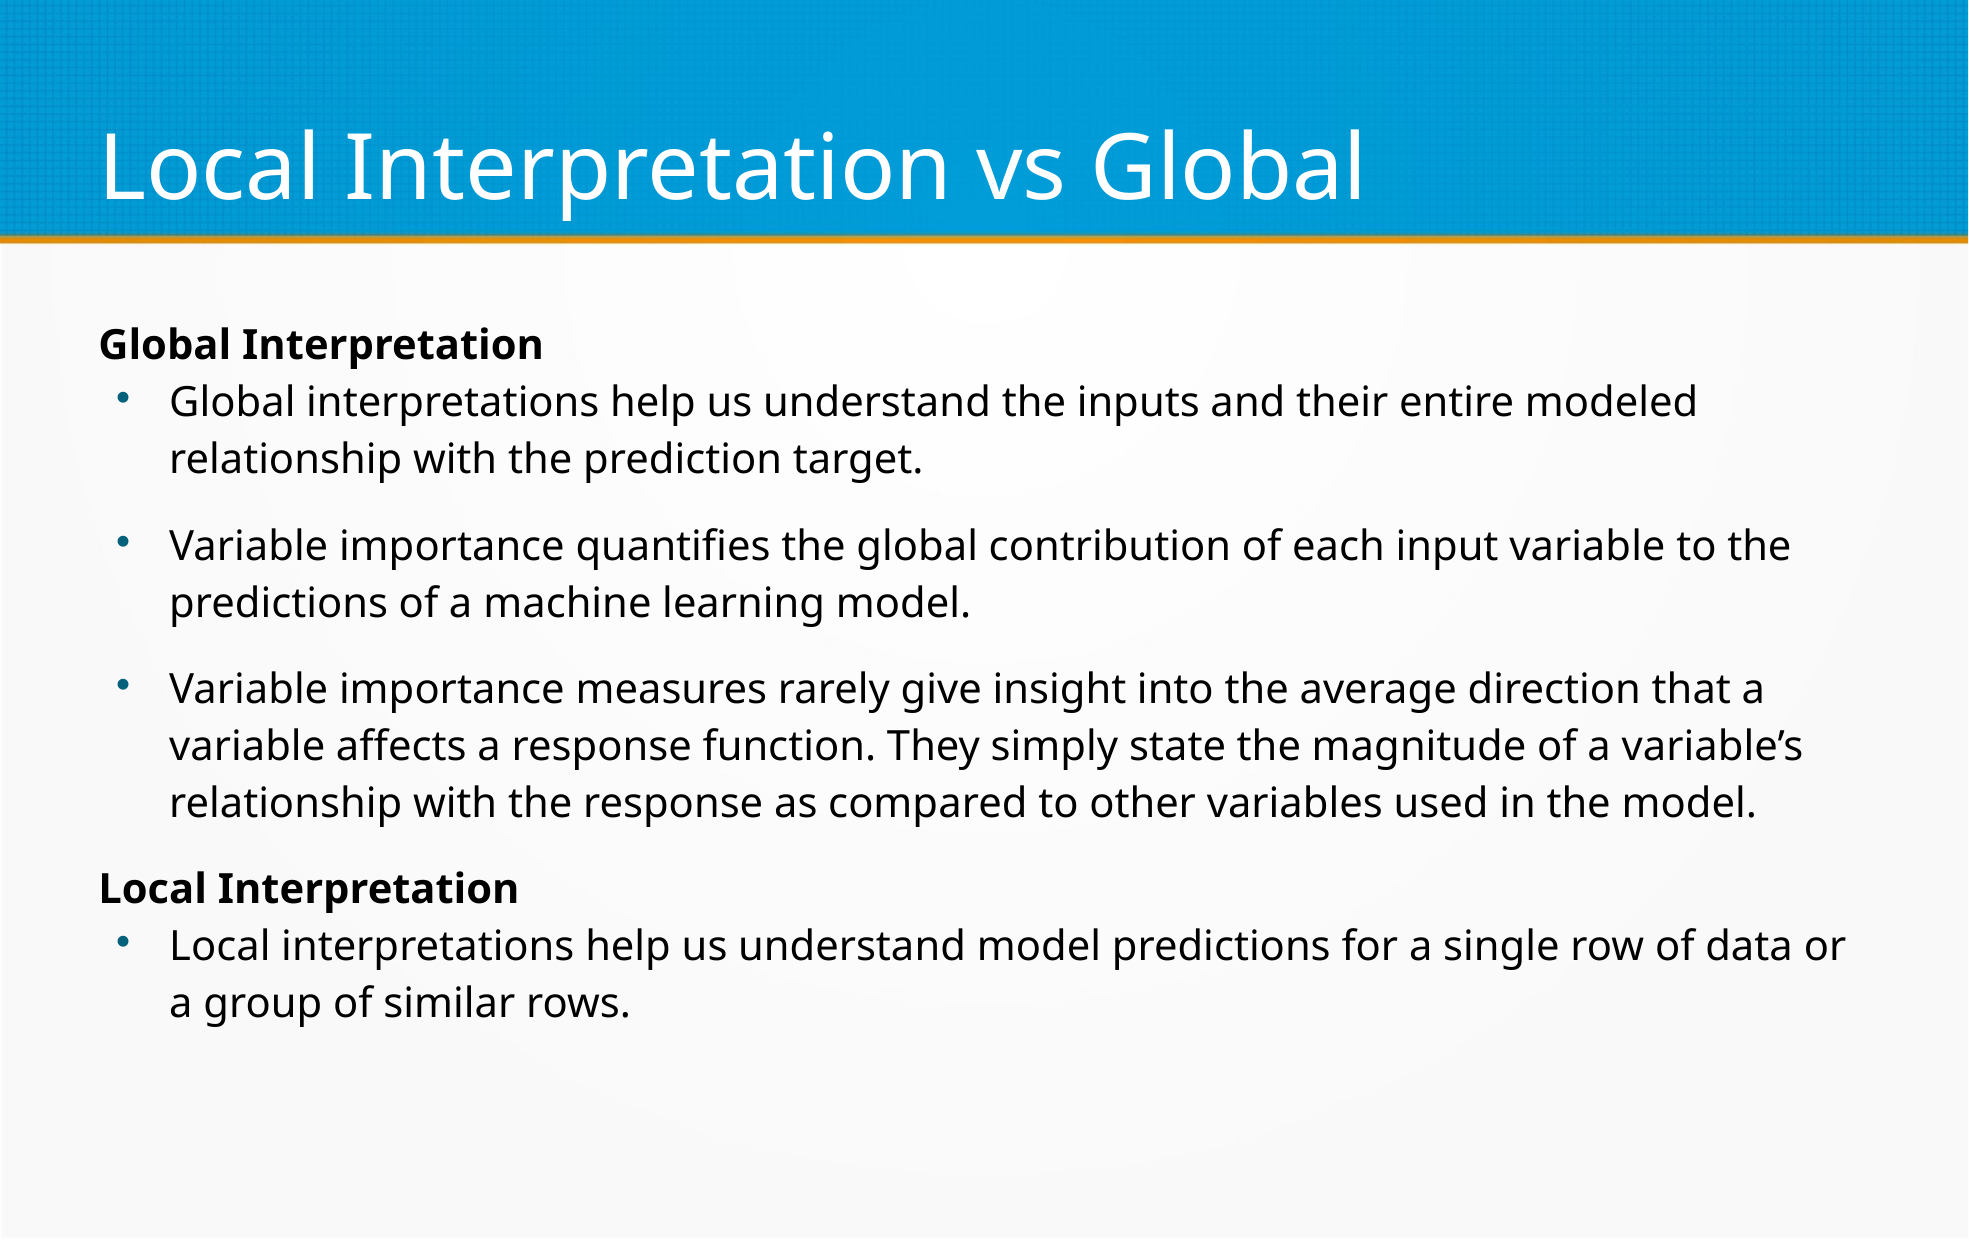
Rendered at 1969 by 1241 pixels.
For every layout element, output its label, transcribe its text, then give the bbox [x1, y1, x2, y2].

text_box Local Interpretation vs Global [98, 19, 1870, 227]
text_box Global Interpretation Global interpretations help us understand the inputs and their entire modeled relationship with the prediction target. Variable importance quantifies the global contribution of each input variable to the predictions of a machine learning model. Variable importance measures rarely give insight into the average direction that a variable affects a response function. They simply state the magnitude of a variable’s relationship with the response as compared to other variables used in the model. Local Interpretation Local interpretations help us understand model predictions for a single row of data or a group of similar rows. [98, 315, 1860, 1080]
picture [0, 233, 1969, 1241]
